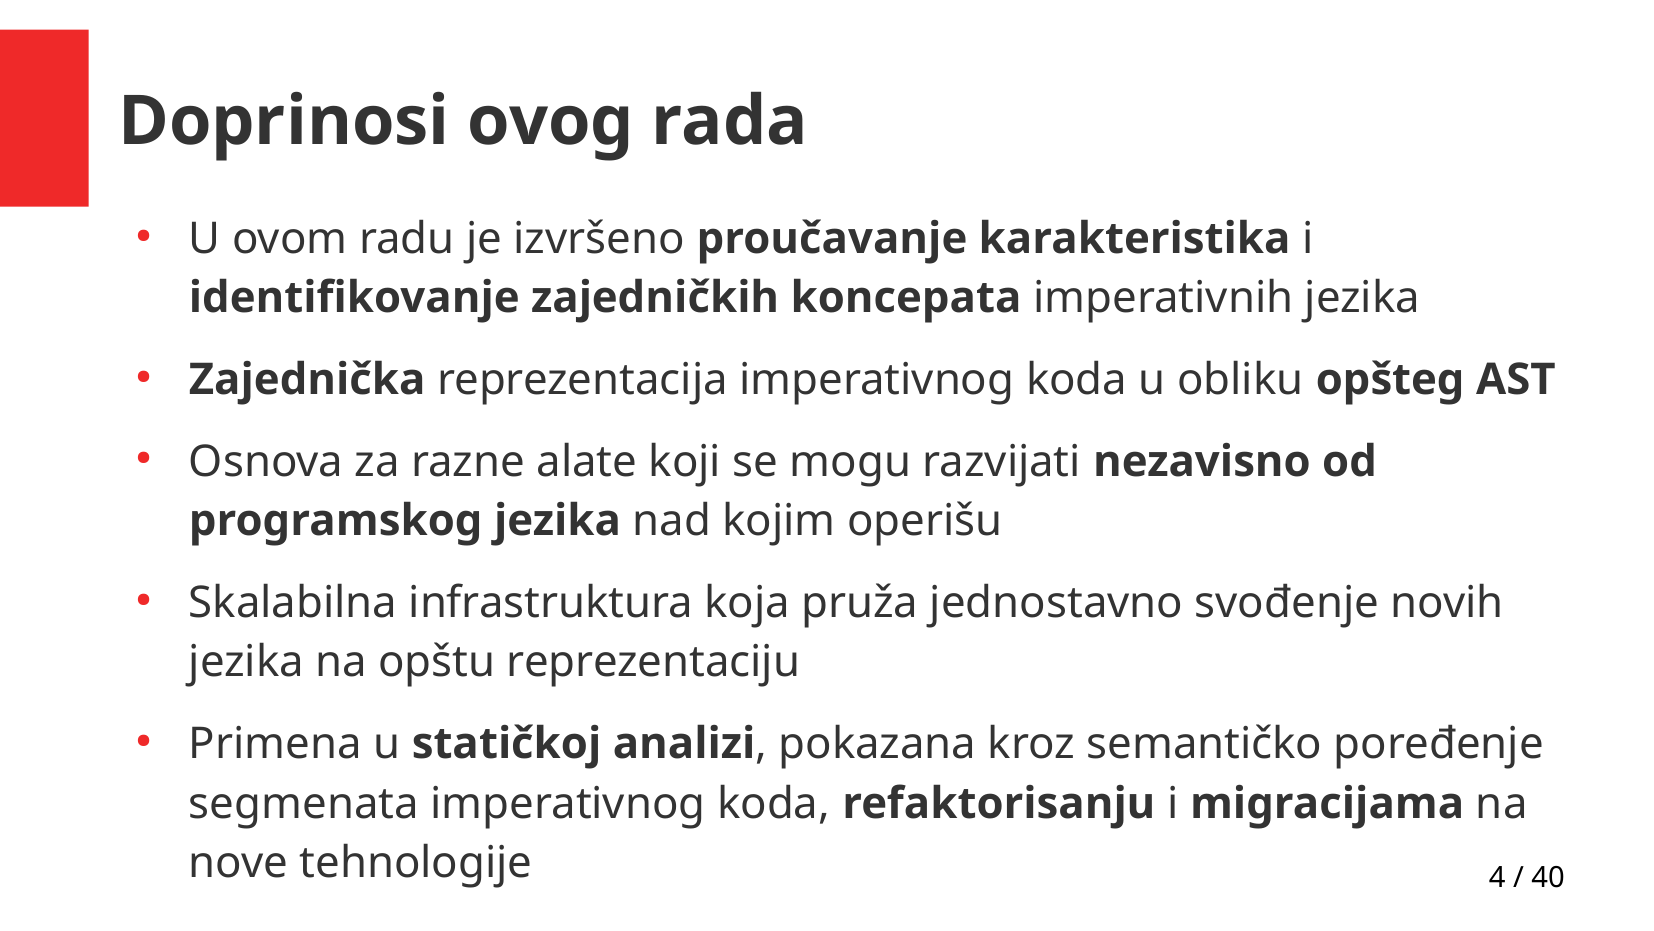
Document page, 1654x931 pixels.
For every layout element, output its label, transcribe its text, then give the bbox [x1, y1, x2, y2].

title Doprinosi ovog rada [118, 29, 1595, 206]
list U ovom radu je izvršeno proučavanje karakteristika i identifikovanje zajedničkih koncepata imperativnih jezika Zajednička reprezentacija imperativnog koda u obliku opšteg AST Osnova za razne alate koji se mogu razvijati nezavisno od programskog jezika nad kojim operišu Skalabilna infrastruktura koja pruža jednostavno svođenje novih jezika na opštu reprezentaciju Primena u statičkoj analizi, pokazana kroz semantičko poređenje segmenata imperativnog koda, refaktorisanju i migracijama na nove tehnologije [118, 206, 1595, 768]
